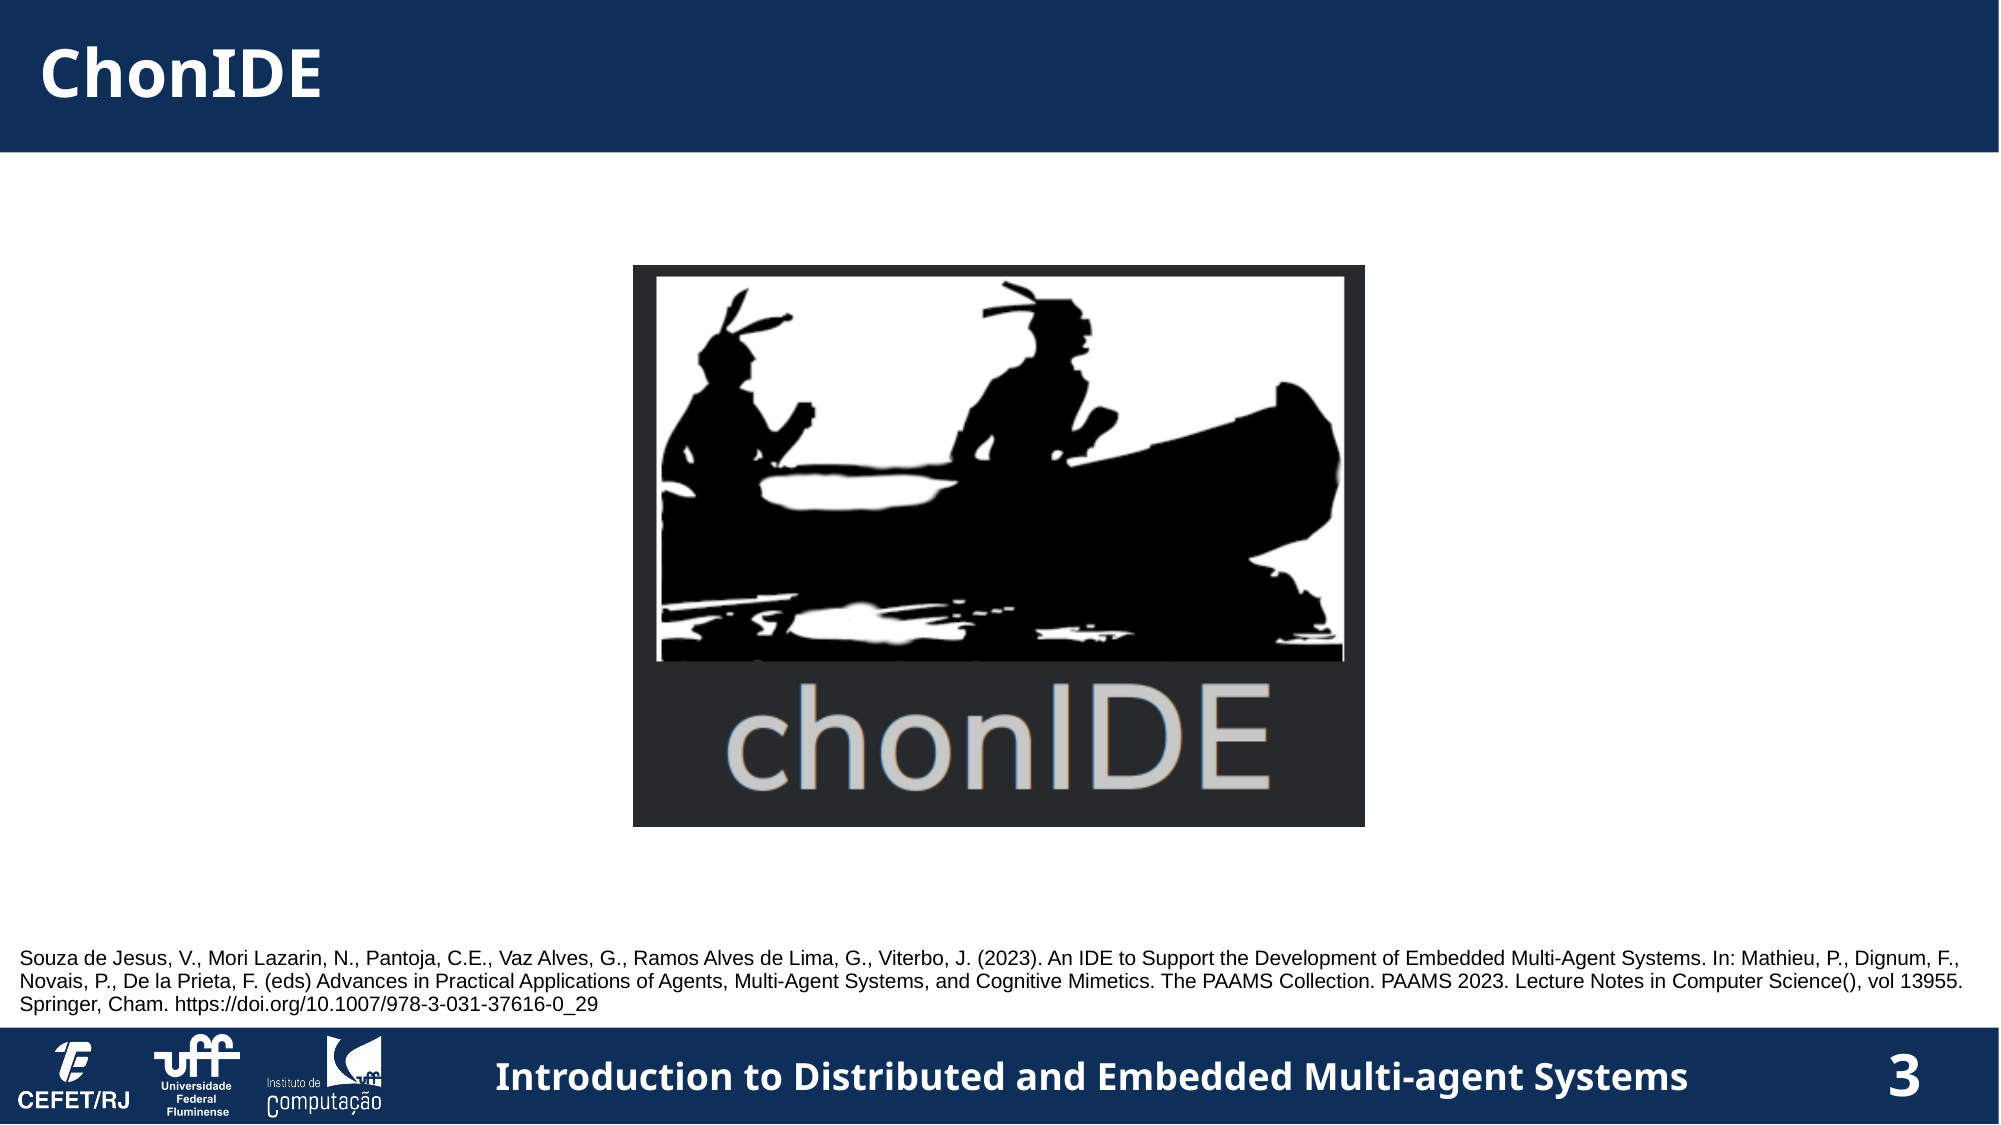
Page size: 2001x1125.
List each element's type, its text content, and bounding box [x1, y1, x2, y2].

picture [265, 1033, 383, 1118]
text_box ChonIDE [25, 23, 1684, 443]
picture [633, 265, 1365, 827]
picture [153, 1033, 241, 1121]
text_box Souza de Jesus, V., Mori Lazarin, N., Pantoja, C.E., Vaz Alves, G., Ramos Alves de Lima, G., Viterbo, J. (2023). An IDE to Support the Development of Embedded Multi-Agent Systems. In: Mathieu, P., Dignum, F., Novais, P., De la Prieta, F. (eds) Advances in Practical Applications of Agents, Multi-Agent Systems, and Cognitive Mimetics. The PAAMS Collection. PAAMS 2023. Lecture Notes in Computer Science(), vol 13955. Springer, Cham. https://doi.org/10.1007/978-3-031-37616-0_29 [4, 938, 1979, 1024]
picture [18, 1024, 129, 1125]
